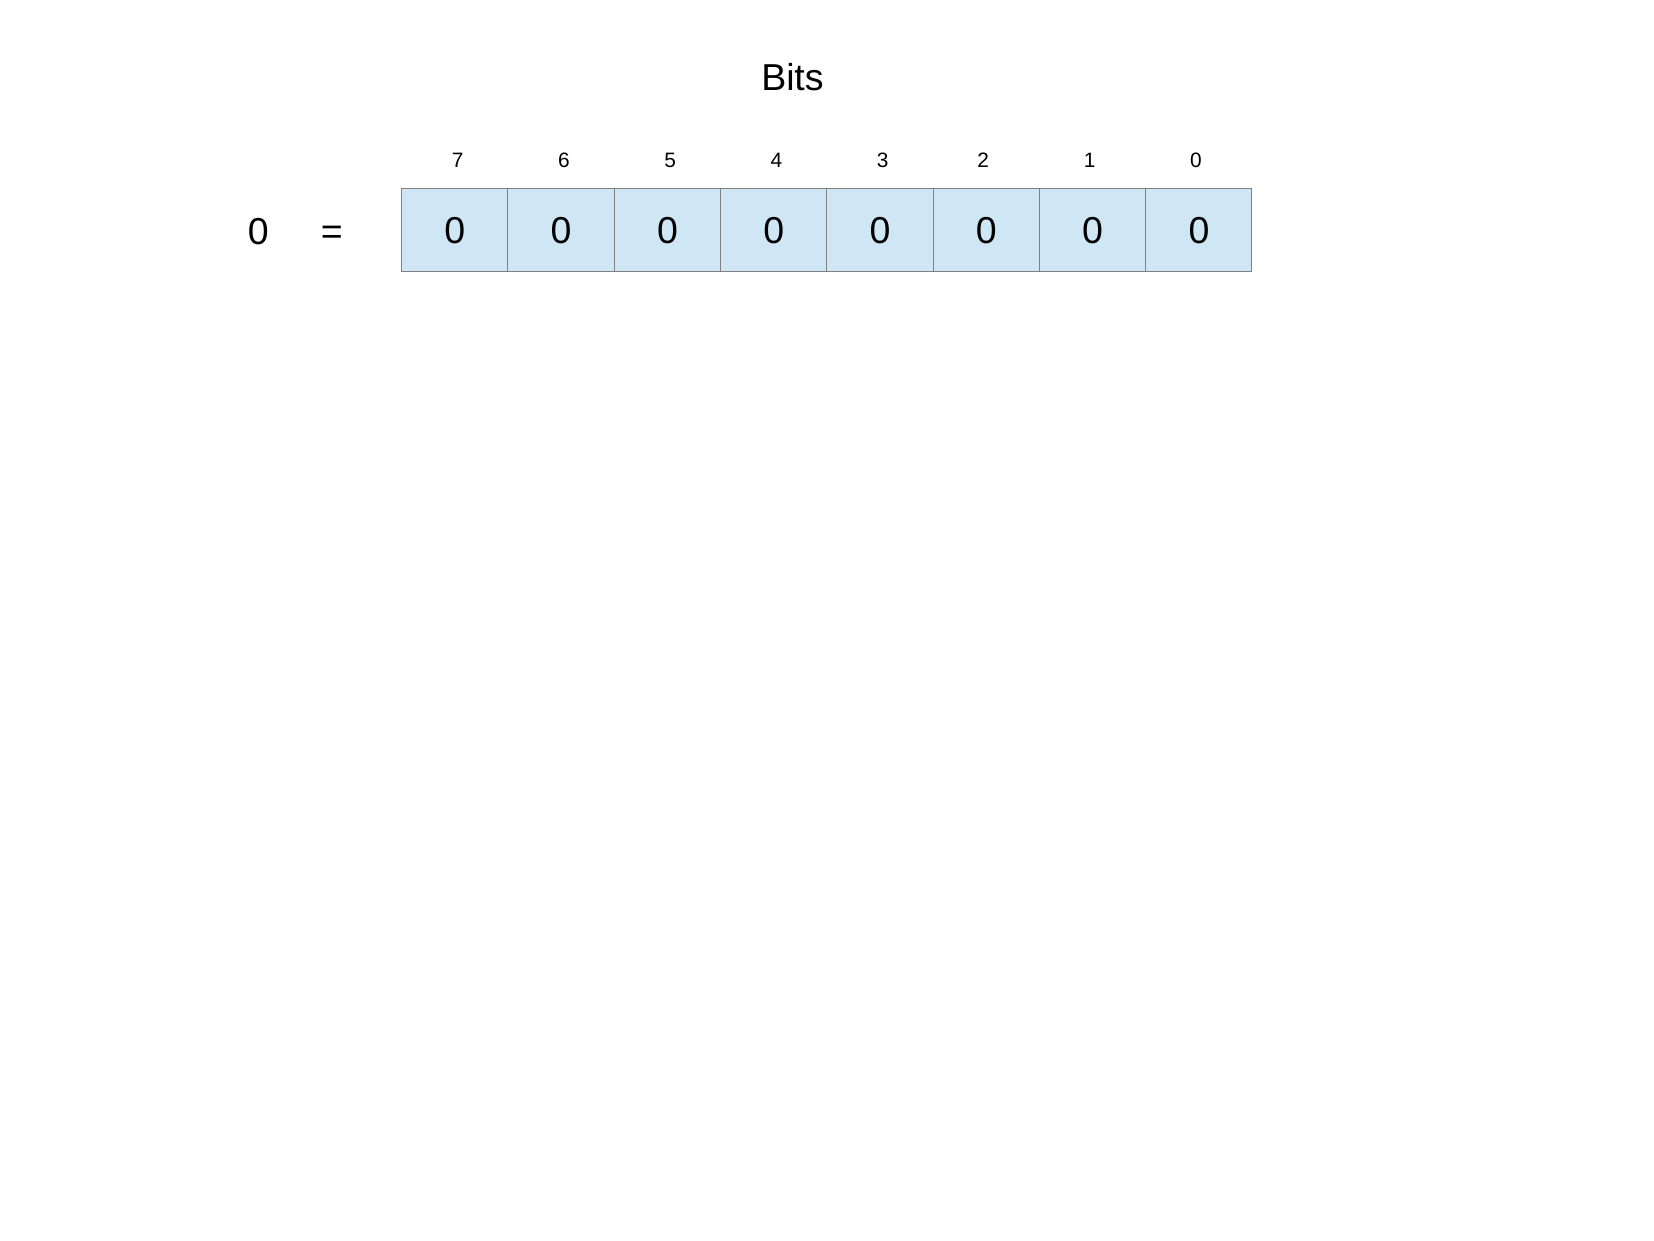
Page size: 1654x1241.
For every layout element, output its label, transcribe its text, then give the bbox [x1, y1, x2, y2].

text_box 2 [962, 141, 1004, 180]
text_box 0 [614, 188, 720, 272]
text_box 5 [649, 141, 691, 180]
text_box 0 [1039, 188, 1145, 272]
text_box 3 [862, 141, 904, 180]
text_box 0 [720, 188, 826, 272]
text_box 0 = [233, 203, 358, 260]
text_box 0 [507, 188, 614, 272]
text_box 0 [1145, 188, 1252, 272]
text_box Bits [746, 49, 839, 107]
text_box 1 [1069, 141, 1111, 180]
text_box 6 [543, 141, 585, 180]
text_box 0 [933, 188, 1039, 272]
text_box 0 [1175, 141, 1217, 180]
text_box 0 [401, 188, 507, 272]
text_box 7 [437, 141, 479, 180]
text_box 4 [755, 141, 798, 180]
text_box 0 [826, 188, 933, 272]
